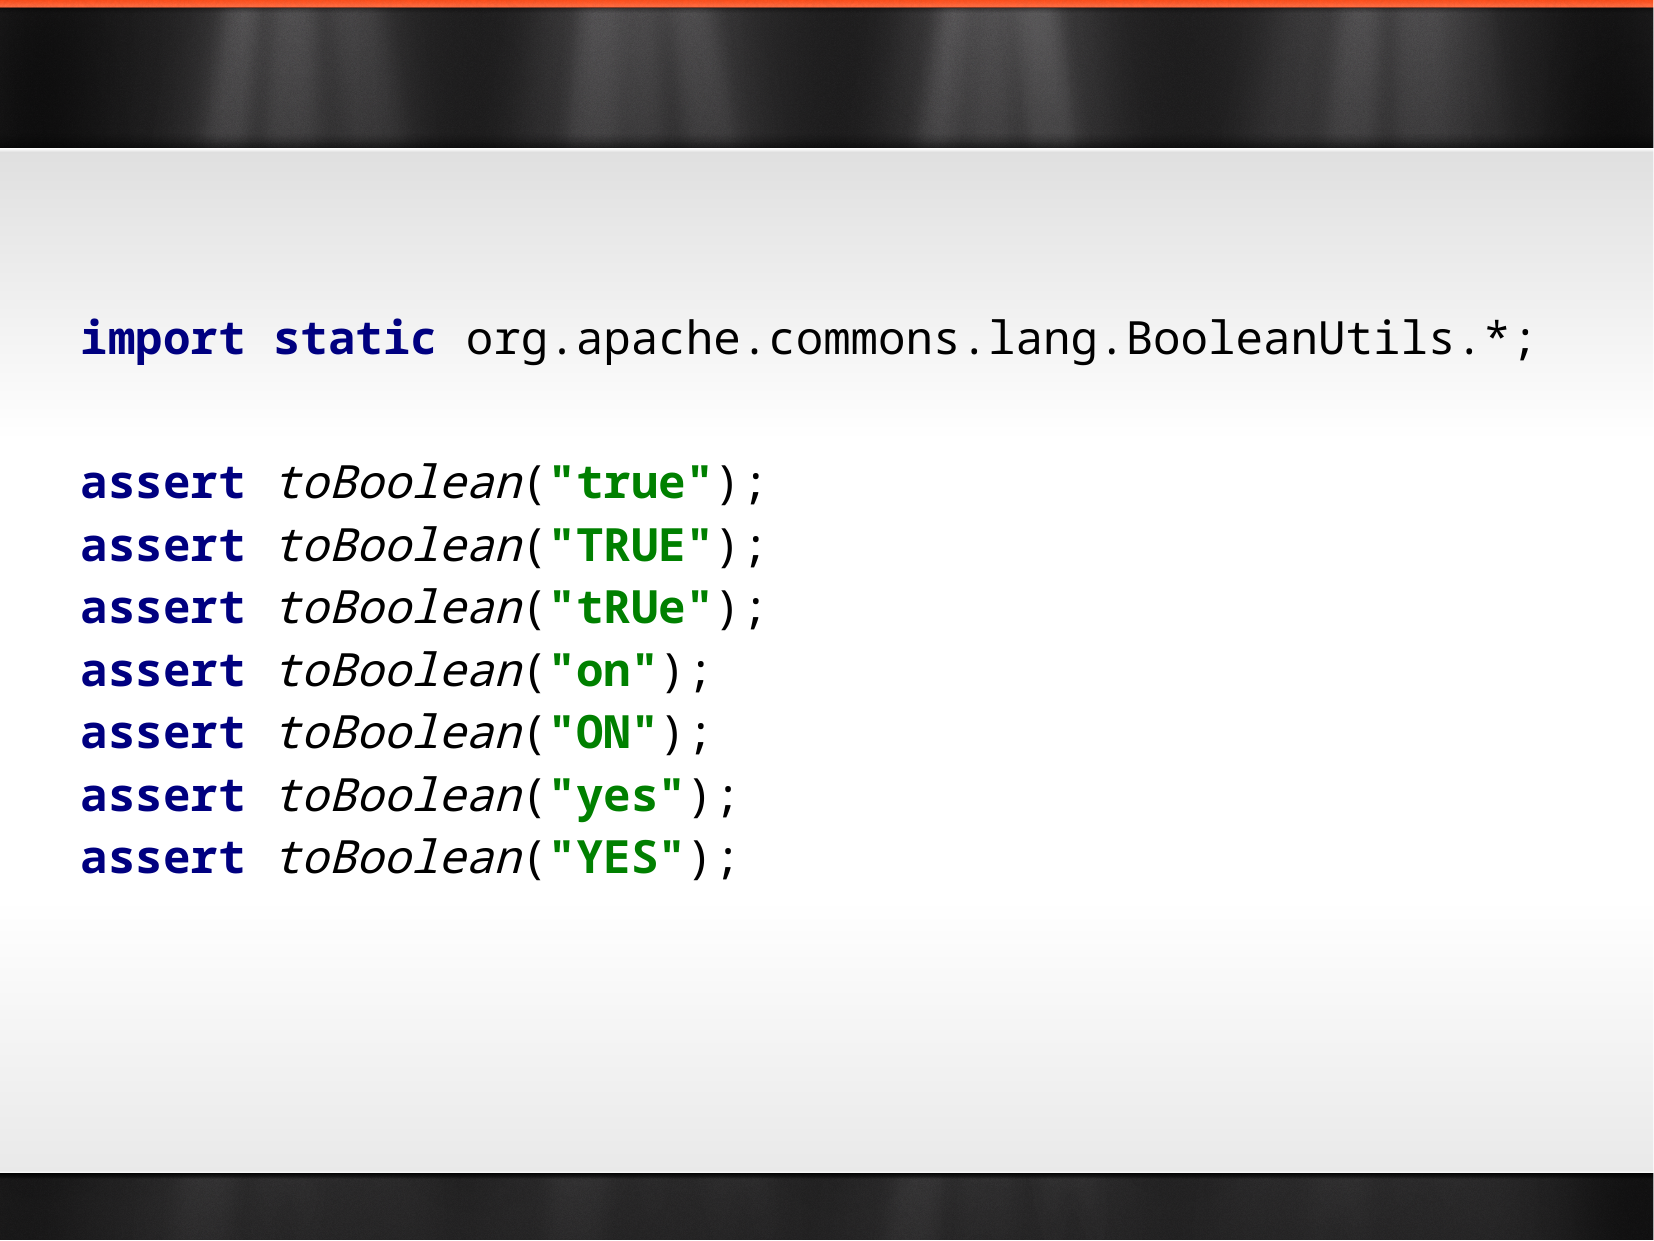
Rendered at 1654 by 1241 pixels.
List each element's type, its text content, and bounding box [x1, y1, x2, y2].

picture [0, 0, 1654, 1240]
subtitle import static org.apache.commons.lang.BooleanUtils.*; assert toBoolean("true"); assert toBoolean("TRUE"); assert toBoolean("tRUe"); assert toBoolean("on"); assert toBoolean("ON"); assert toBoolean("yes"); assert toBoolean("YES"); [80, 305, 1654, 1125]
